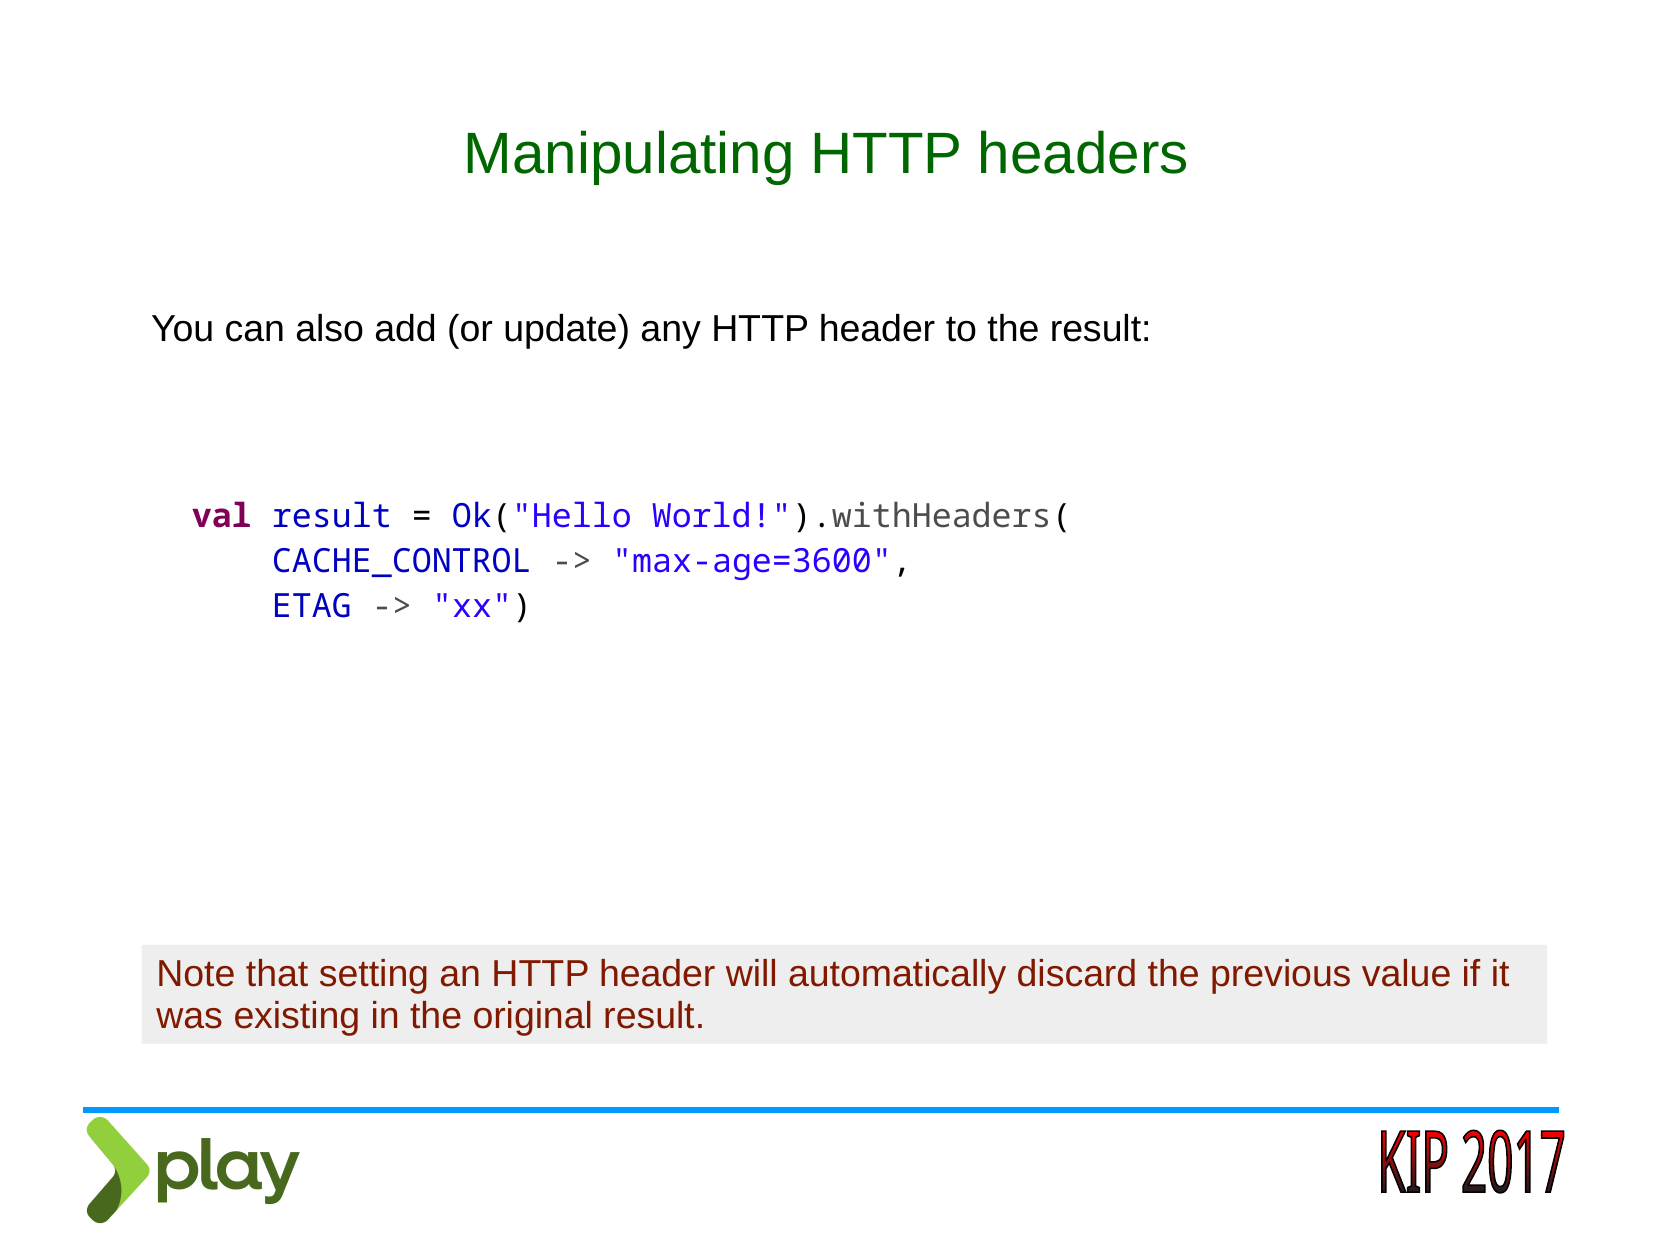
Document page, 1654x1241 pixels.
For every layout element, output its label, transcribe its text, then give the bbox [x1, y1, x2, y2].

text_box Note that setting an HTTP header will automatically discard the previous value if it was existing in the original result. [141, 944, 1548, 1044]
title Manipulating HTTP headers [82, 49, 1571, 257]
picture [73, 1111, 308, 1229]
list You can also add (or update) any HTTP header to the result: [80, 307, 1536, 1027]
text_box val result = Ok("Hello World!").withHeaders( CACHE_CONTROL -> "max-age=3600", ETAG -> "xx") [177, 484, 1477, 650]
